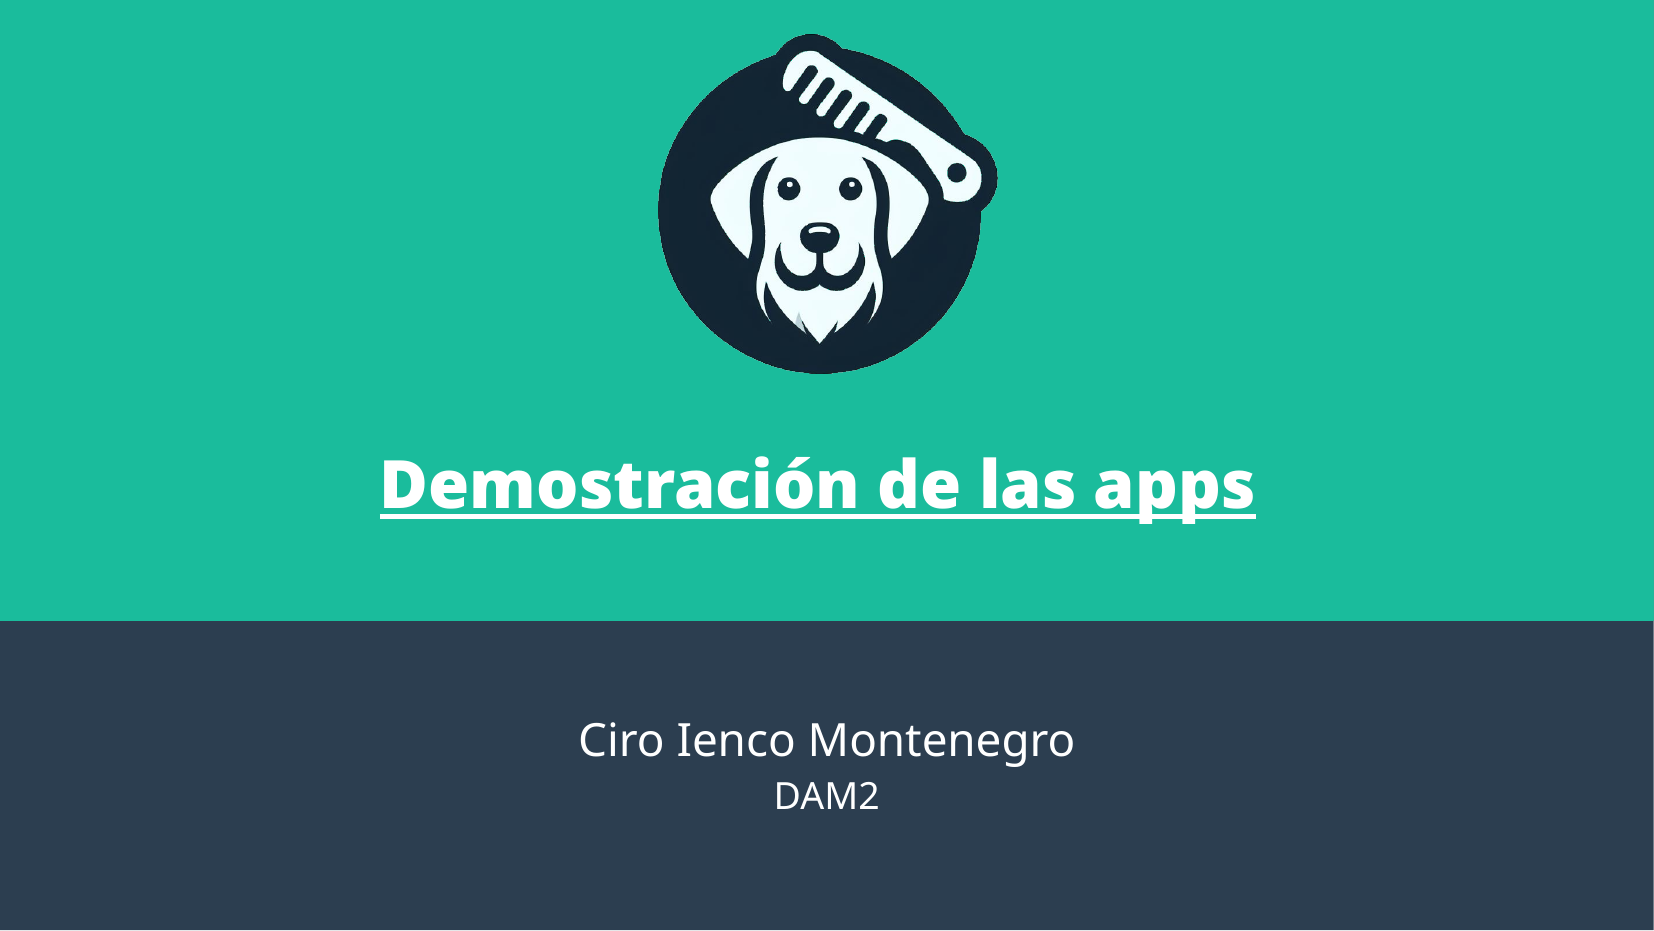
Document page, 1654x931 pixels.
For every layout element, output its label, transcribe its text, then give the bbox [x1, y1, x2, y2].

subtitle Ciro Ienco Montenegro DAM2 [59, 642, 1595, 886]
picture [649, 24, 1004, 384]
title Demostración de las apps [59, 344, 1595, 576]
